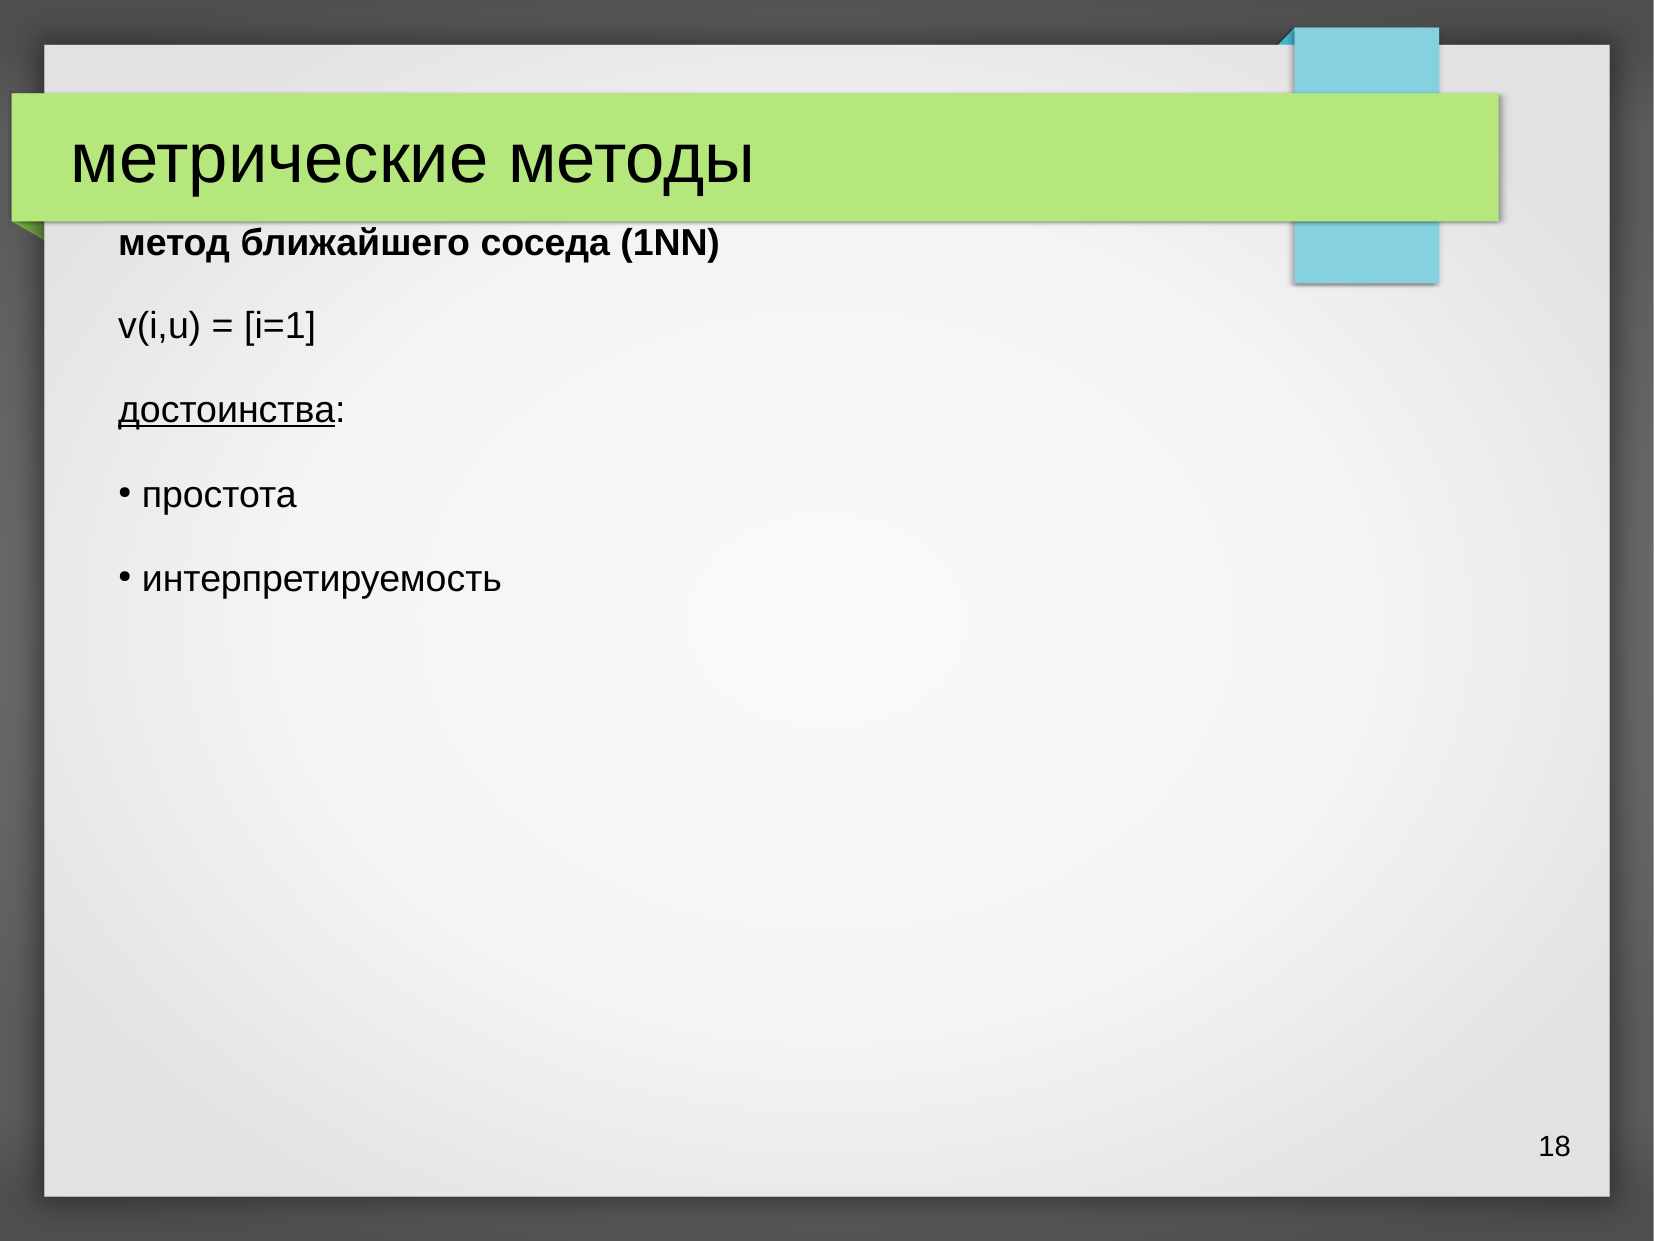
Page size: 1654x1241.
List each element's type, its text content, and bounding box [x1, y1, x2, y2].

title метрические методы [70, 118, 1205, 199]
subtitle метод ближайшего соседа (1NN) v(i,u) = [i=1] достоинства: простота интерпретируемость [118, 220, 756, 599]
picture [0, 0, 1654, 1241]
